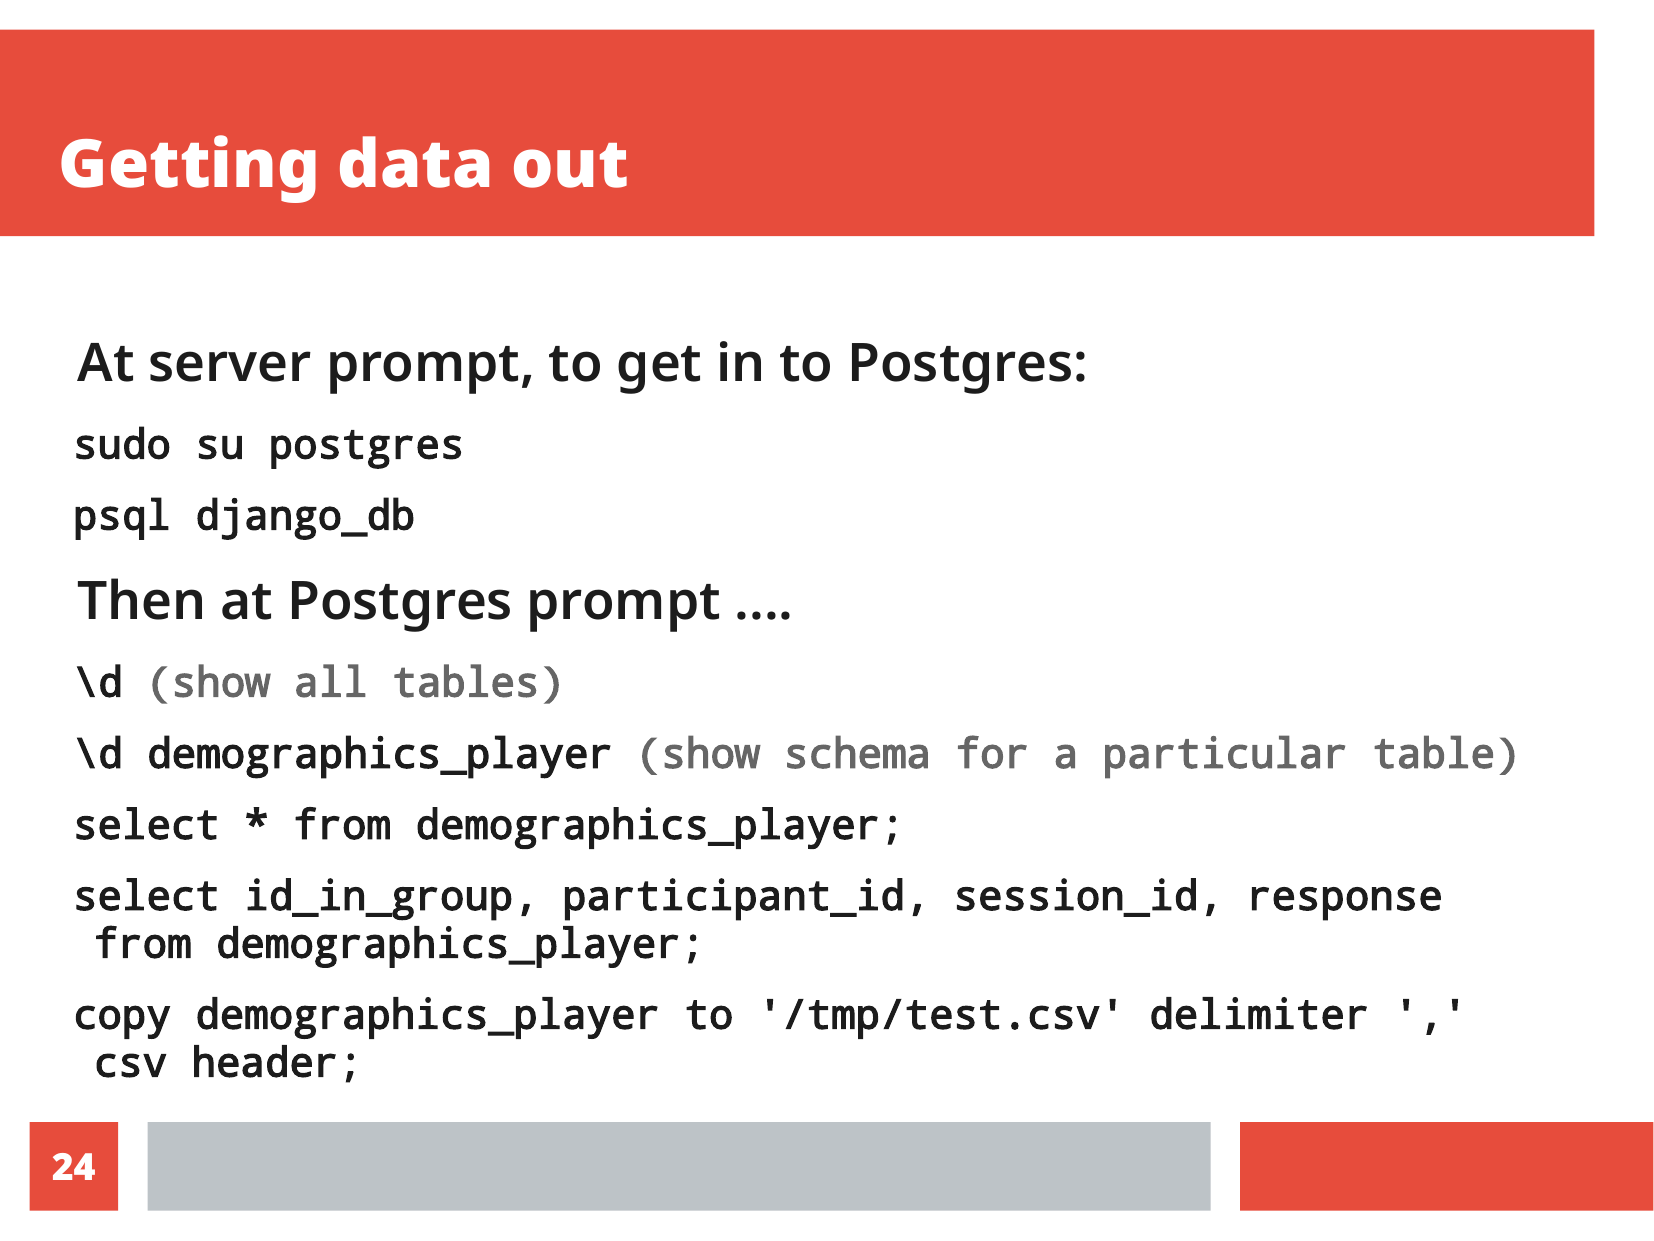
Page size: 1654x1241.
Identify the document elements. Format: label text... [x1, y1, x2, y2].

title Getting data out [59, 59, 1595, 207]
list At server prompt, to get in to Postgres: sudo su postgres psql django_db Then at Postgres prompt .... \d (show all tables) \d demographics_player (show schema for a particular table) select * from demographics_player; select id_in_group, participant_id, session_id, response from demographics_player; copy demographics_player to '/tmp/test.csv' delimiter ',' csv header; [59, 324, 1565, 1093]
